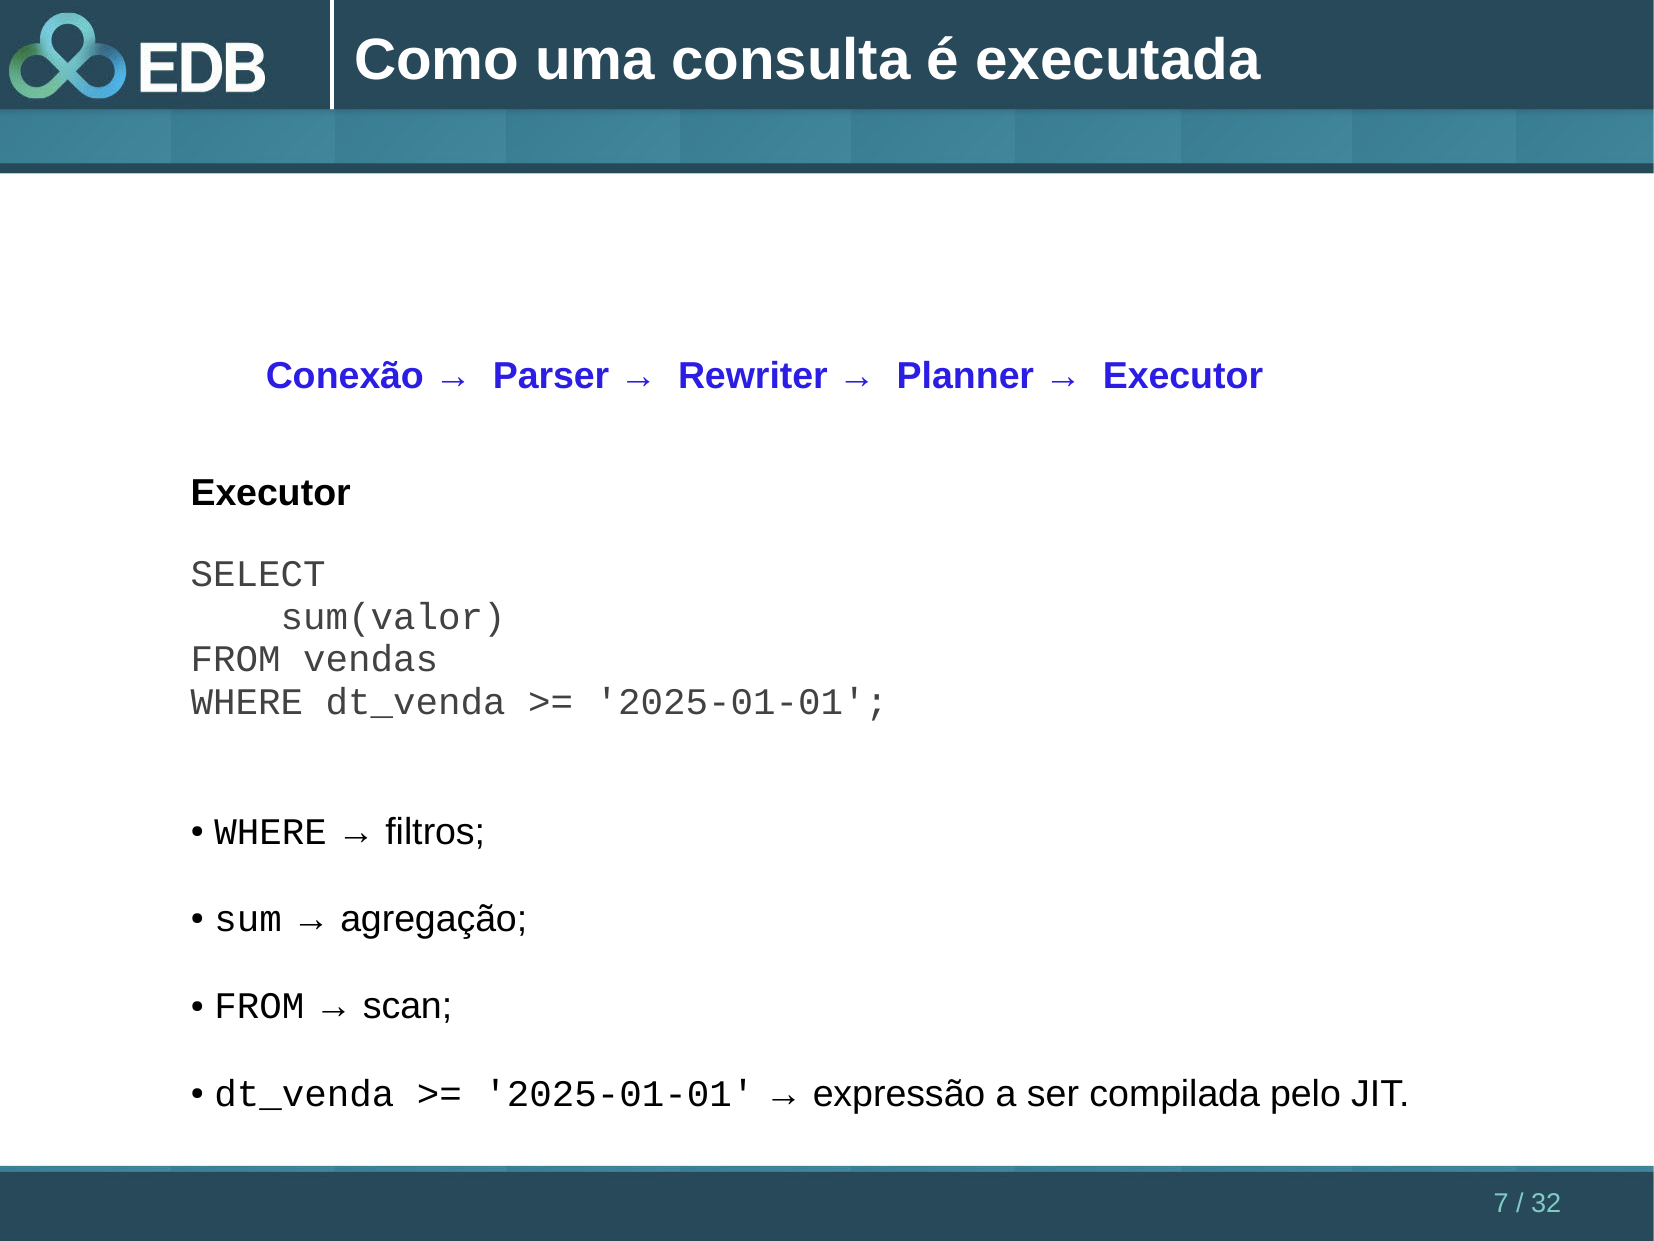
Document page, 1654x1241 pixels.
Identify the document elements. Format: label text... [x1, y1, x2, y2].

text_box Executor SELECT sum(valor) FROM vendas WHERE dt_venda >= '2025-01-01'; WHERE → filtros; sum → agregação; FROM → scan; dt_venda >= '2025-01-01' → expressão a ser compilada pelo JIT. [175, 464, 1477, 1125]
title Como uma consulta é executada [354, 26, 1595, 92]
list Conexão → Parser → Rewriter → Planner → Executor [265, 354, 1306, 408]
picture [0, 0, 1654, 1241]
